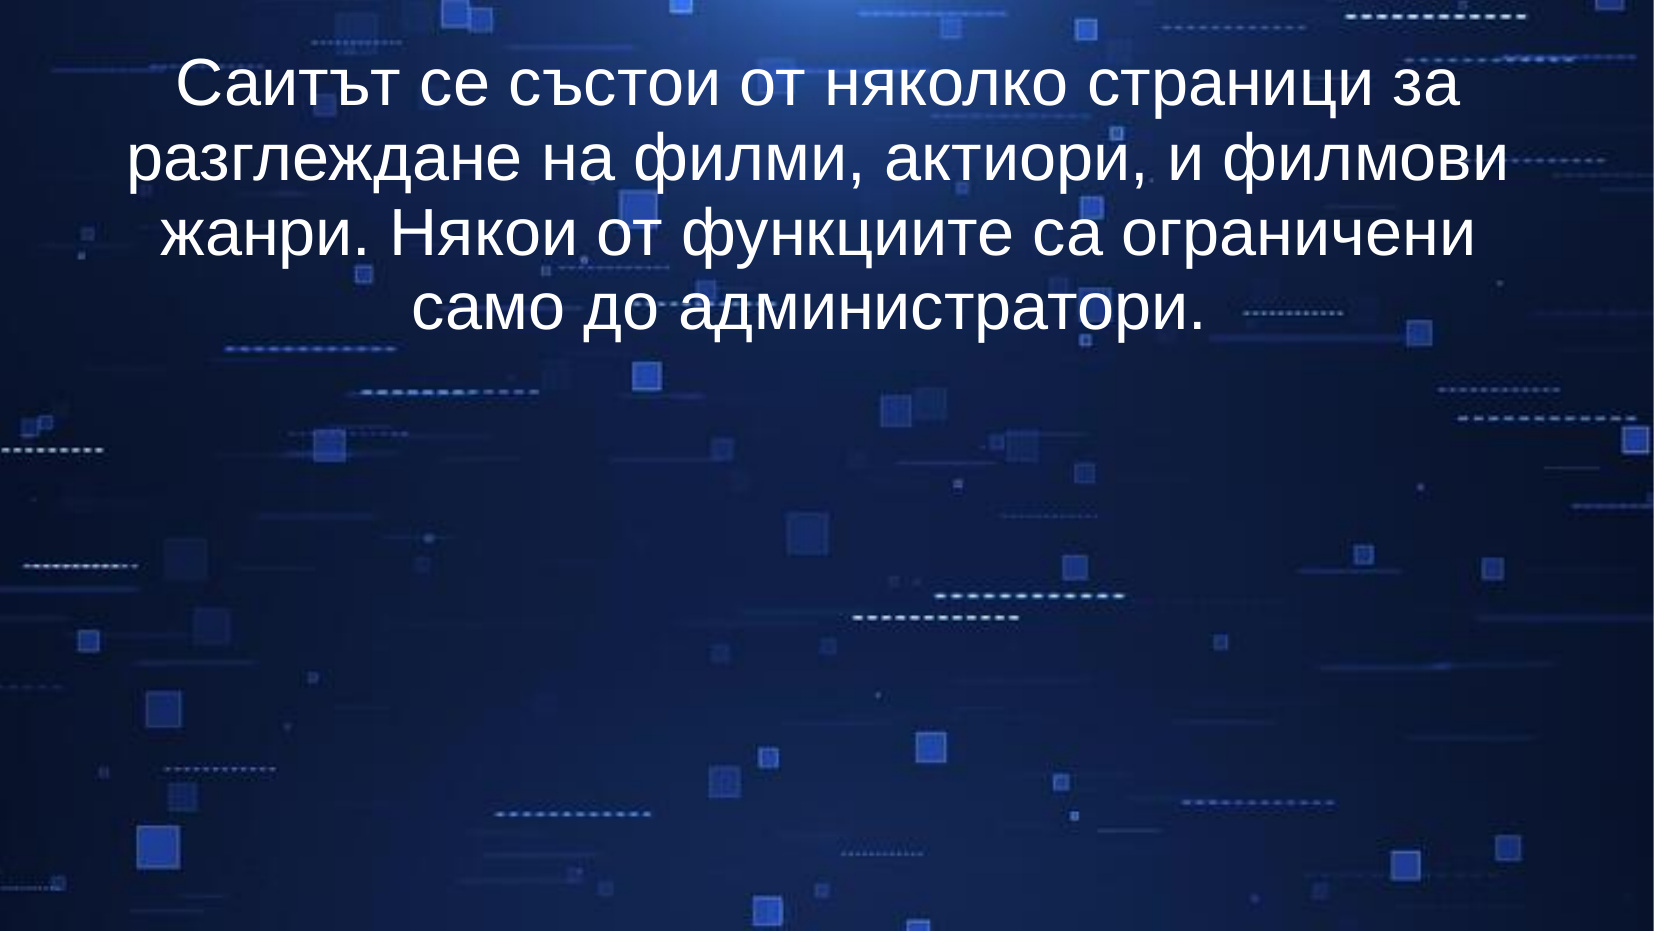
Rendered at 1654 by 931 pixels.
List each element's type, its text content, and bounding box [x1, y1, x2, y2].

picture [0, 0, 1654, 931]
subtitle Саитът се състои от няколко страници за разглеждане на филми, актиори, и филмови жанри. Някои от функциите са ограничени само до администратори. [75, 45, 1564, 766]
